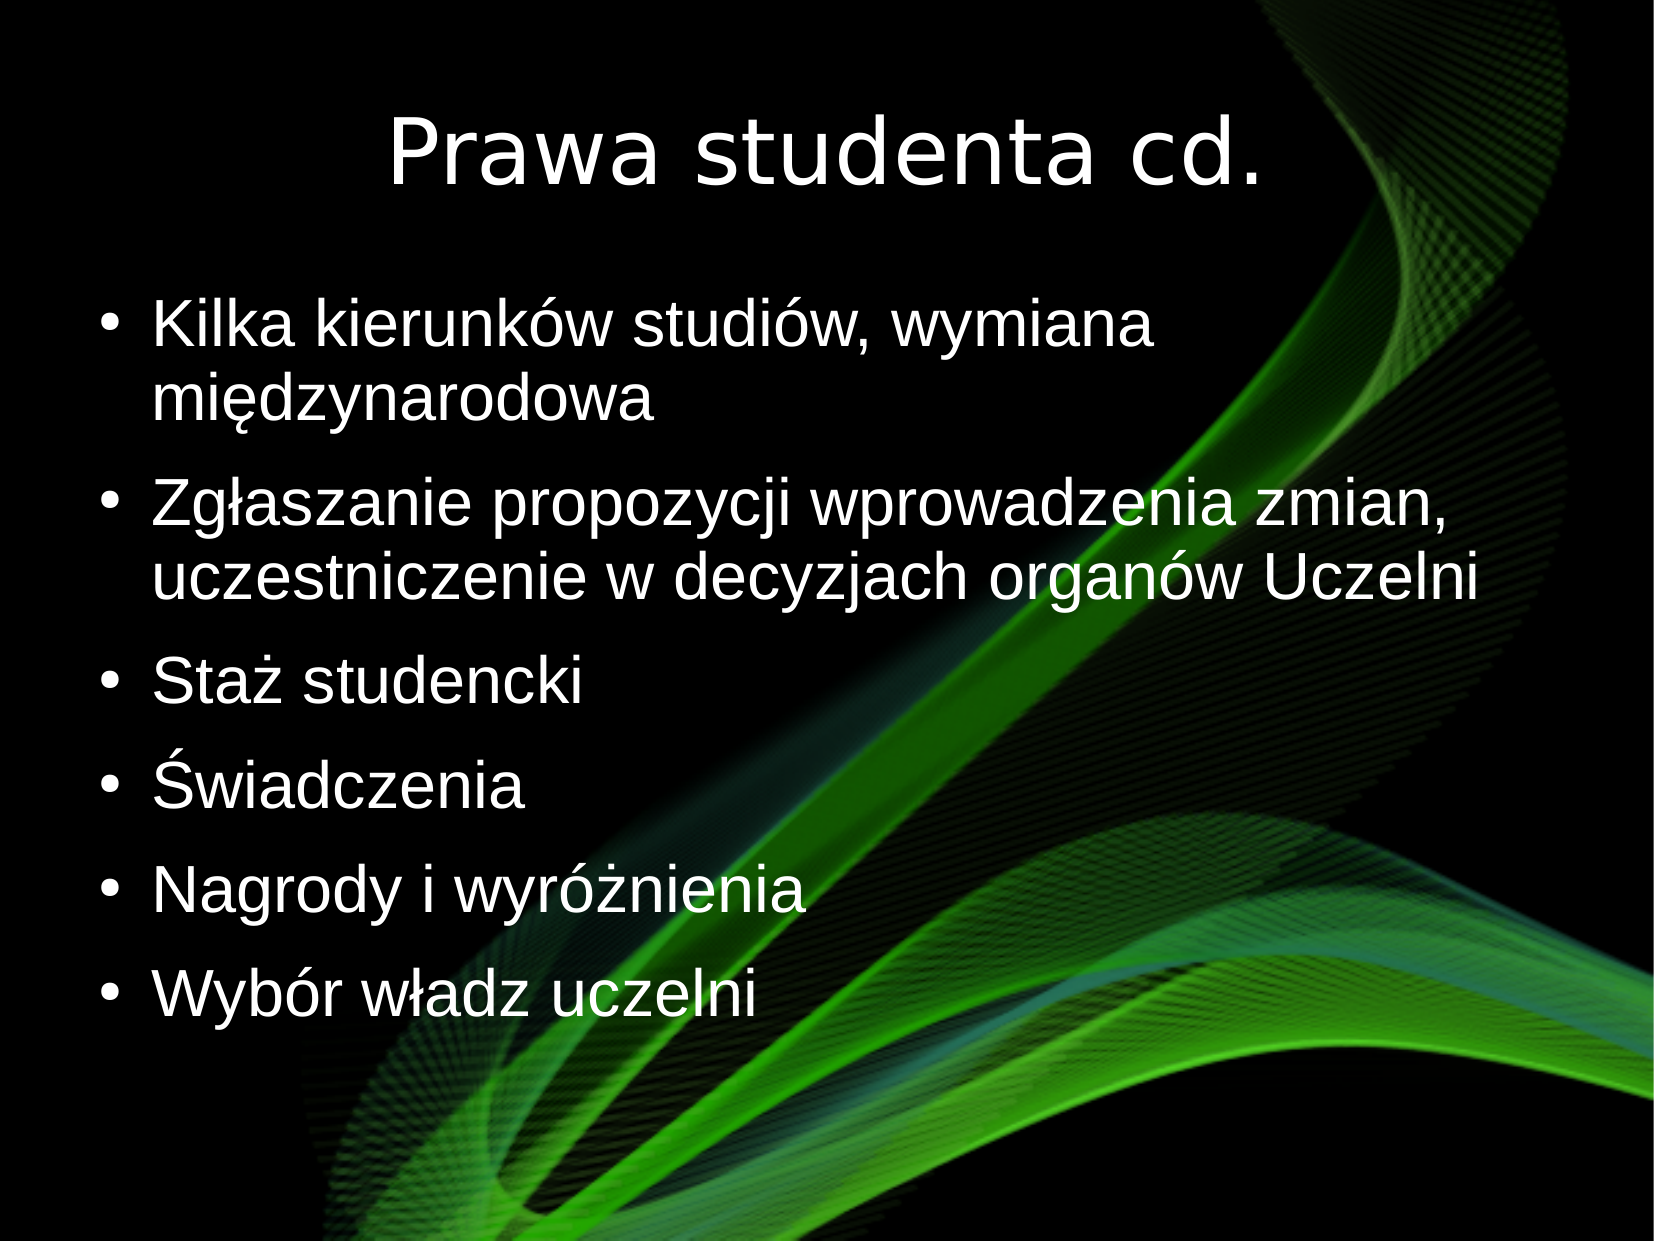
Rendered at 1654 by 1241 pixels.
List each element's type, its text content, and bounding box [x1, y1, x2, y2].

list Kilka kierunków studiów, wymiana międzynarodowa Zgłaszanie propozycji wprowadzenia zmian, uczestniczenie w decyzjach organów Uczelni Staż studencki Świadczenia Nagrody i wyróżnienia Wybór władz uczelni [80, 285, 1569, 1104]
title Prawa studenta cd. [82, 49, 1571, 257]
picture [0, 0, 1654, 1241]
